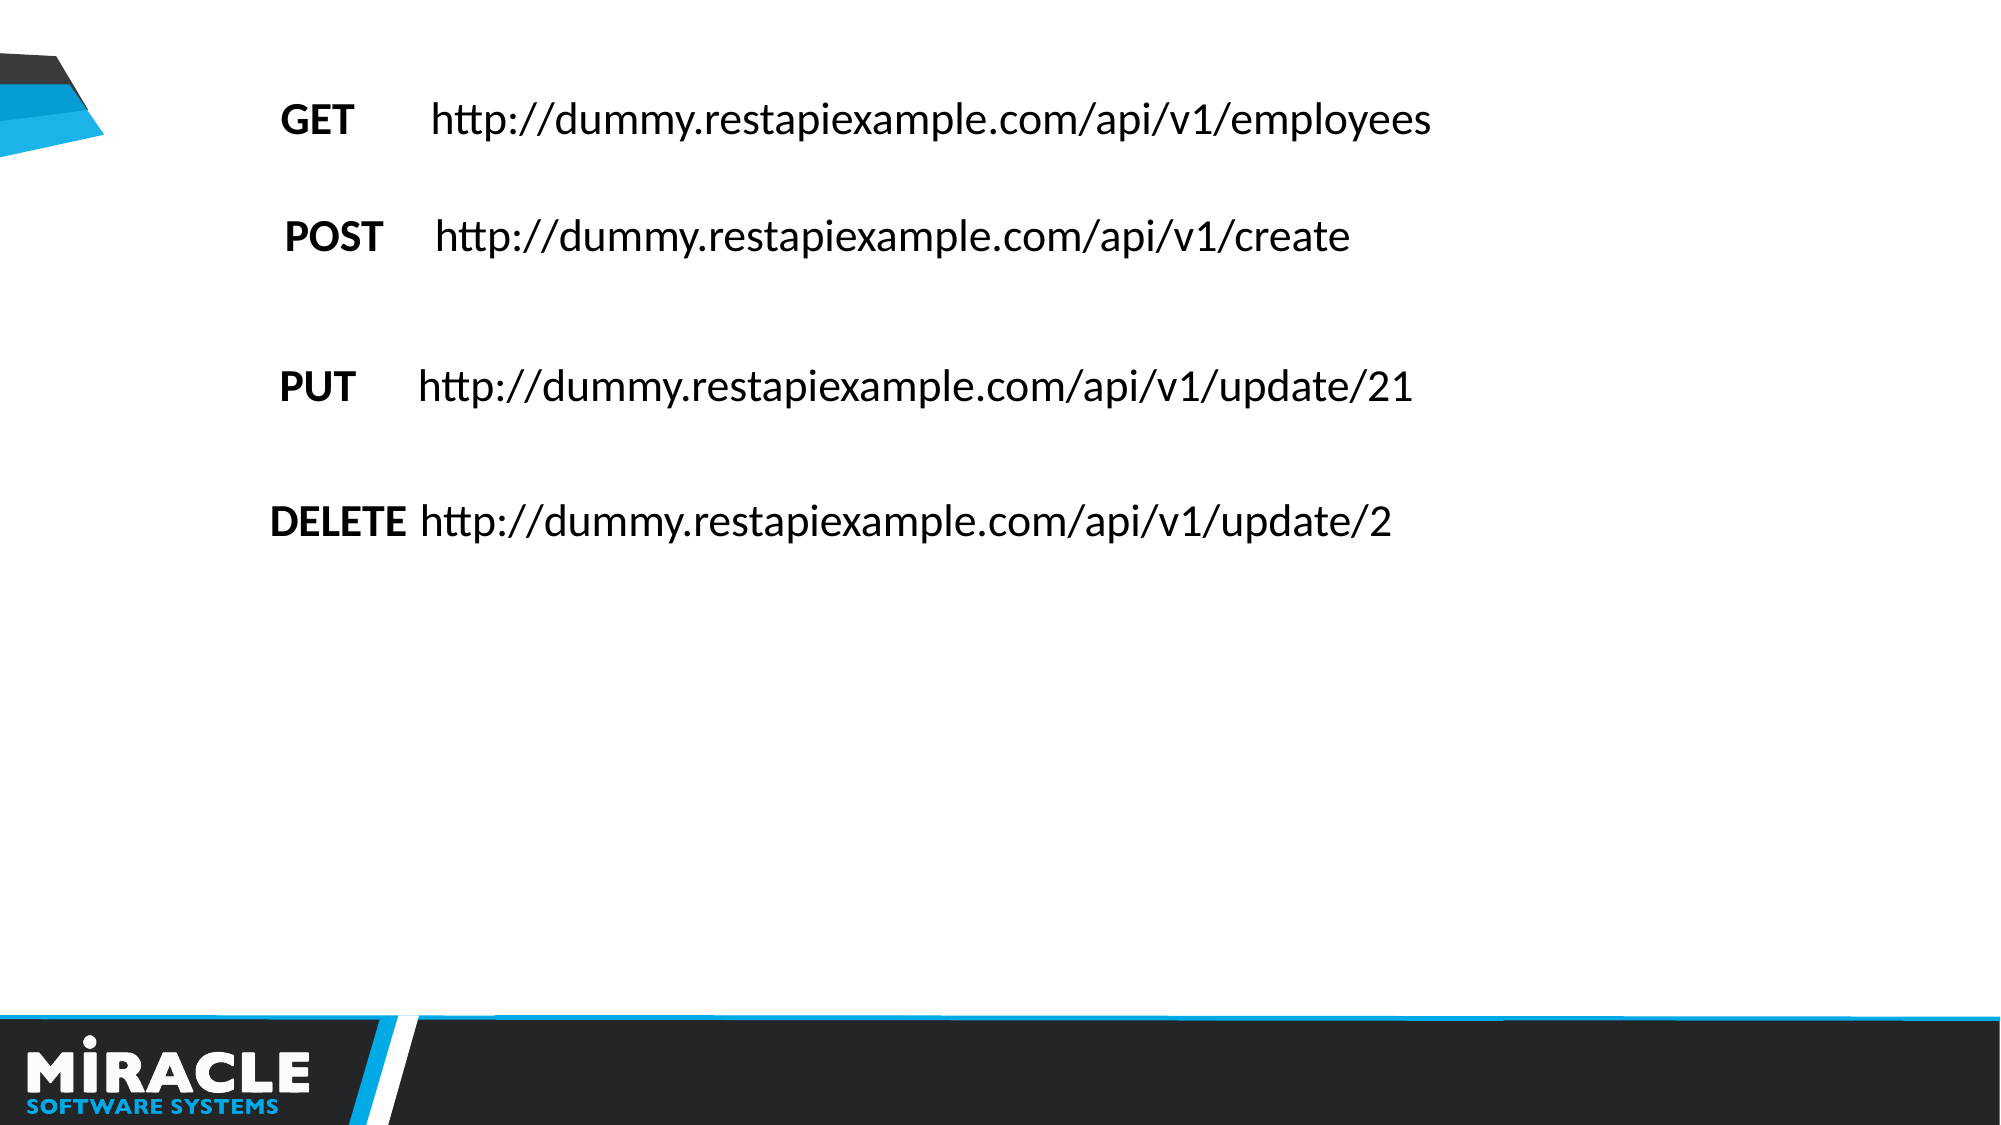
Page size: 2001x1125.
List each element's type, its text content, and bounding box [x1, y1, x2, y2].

text_box POST http://dummy.restapiexample.com/api/v1/create [270, 210, 1383, 281]
text_box PUT http://dummy.restapiexample.com/api/v1/update/21 [264, 360, 1441, 431]
text_box GET http://dummy.restapiexample.com/api/v1/employees [265, 93, 1456, 164]
text_box DELETE http://dummy.restapiexample.com/api/v1/update/2 [255, 495, 1410, 566]
